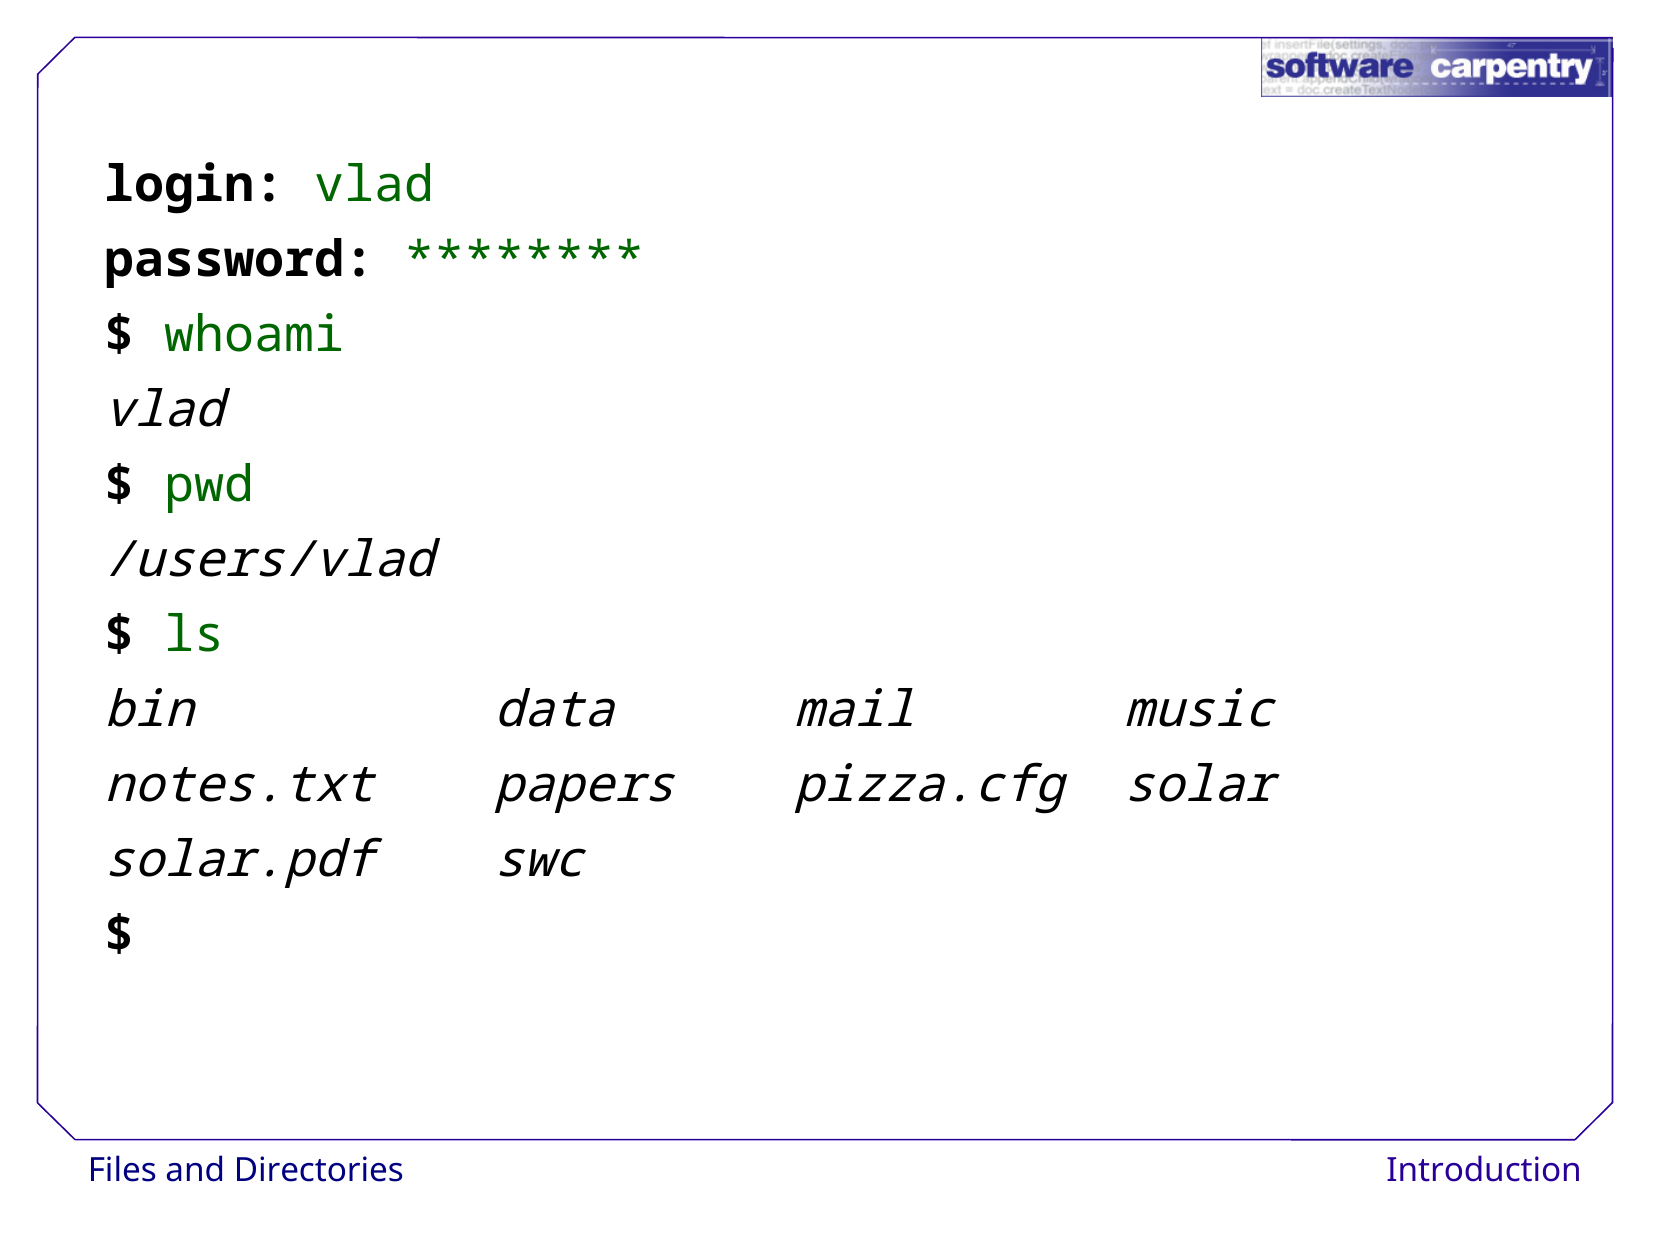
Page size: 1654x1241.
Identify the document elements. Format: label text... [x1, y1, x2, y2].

text_box login: vlad password: ******** $ whoami vlad $ pwd /users/vlad $ ls bin data mail music notes.txt papers pizza.cfg solar solar.pdf swc $ [89, 128, 1512, 1037]
picture [1261, 39, 1613, 97]
